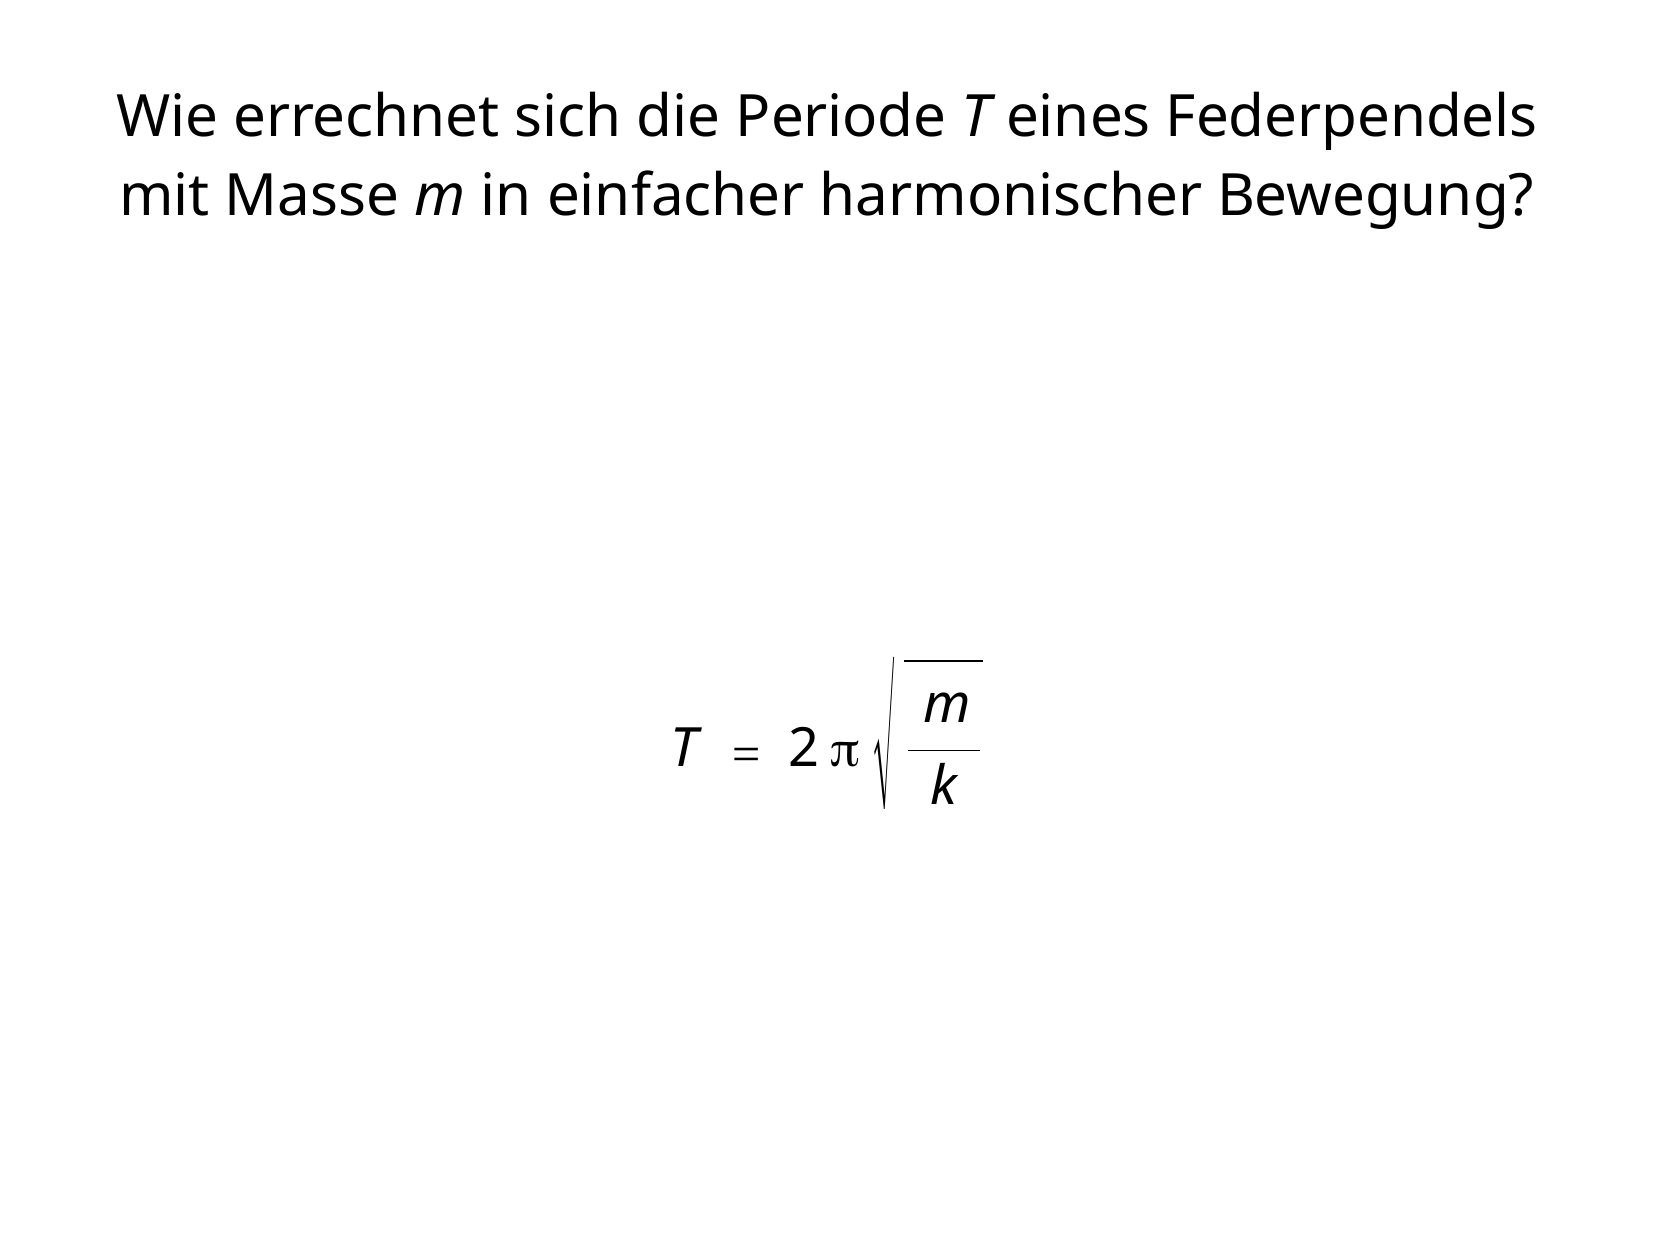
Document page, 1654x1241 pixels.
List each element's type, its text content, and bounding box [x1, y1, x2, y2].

title Wie errechnet sich die Periode T eines Federpendels mit Masse m in einfacher harmonischer Bewegung? [82, 49, 1571, 257]
chart [664, 656, 989, 820]
